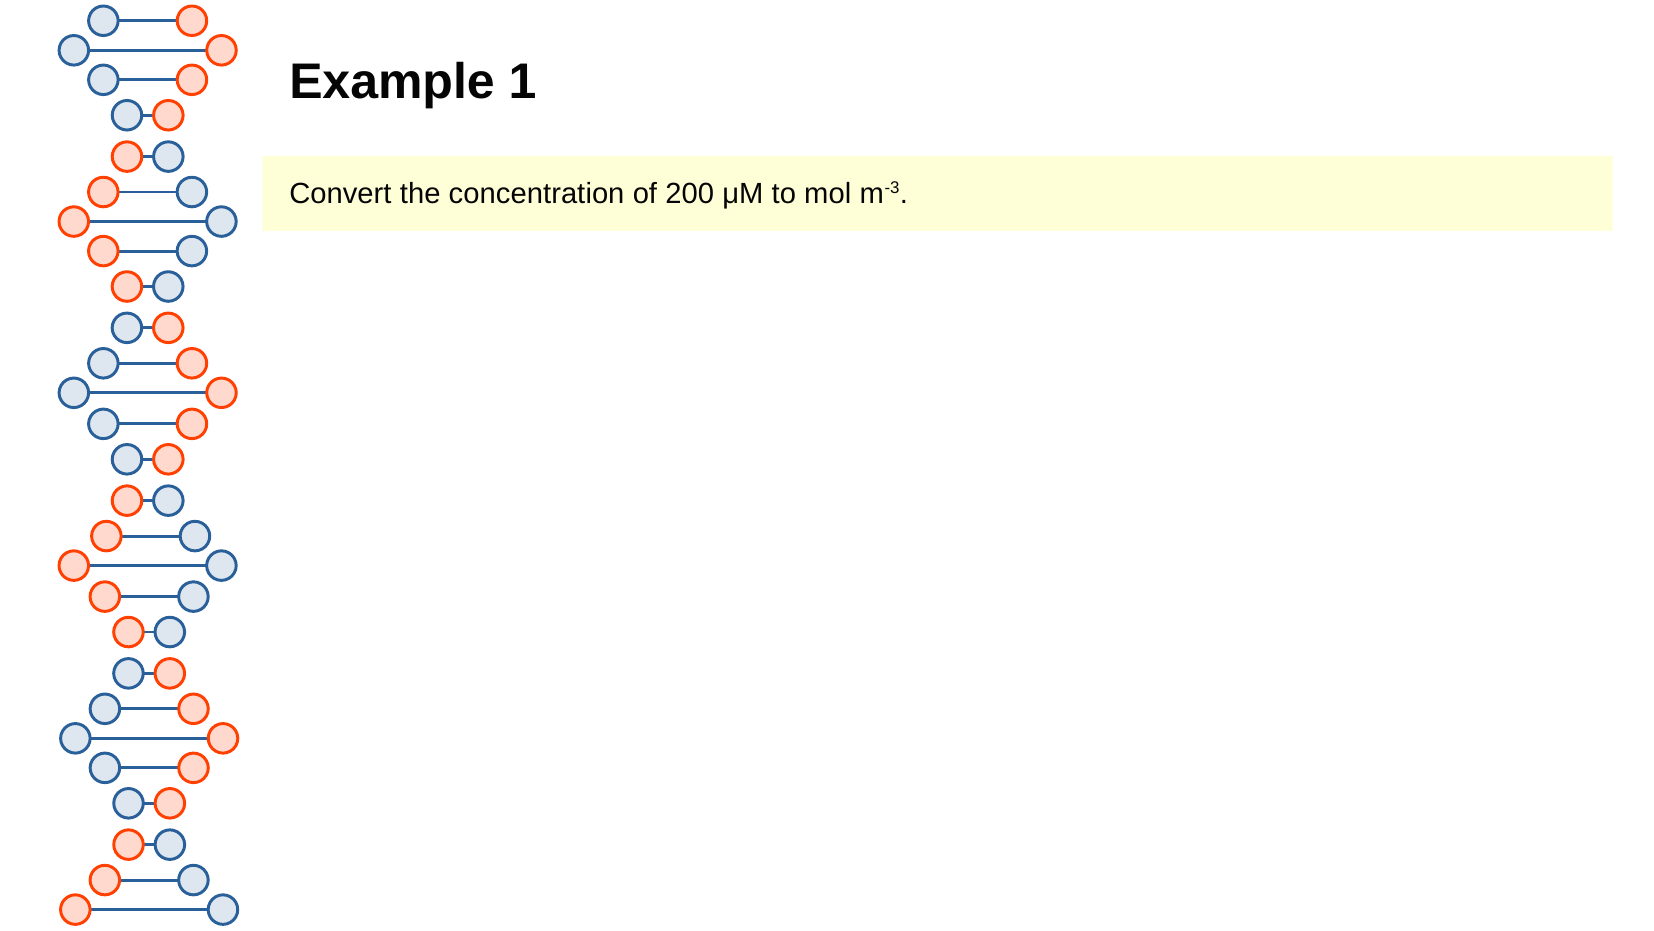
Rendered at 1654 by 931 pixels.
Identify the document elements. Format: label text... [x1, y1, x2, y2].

title Example 1 [289, 43, 620, 119]
text_box [262, 155, 1613, 231]
list Convert the concentration of 200 μM to mol m-3. [289, 177, 1538, 226]
